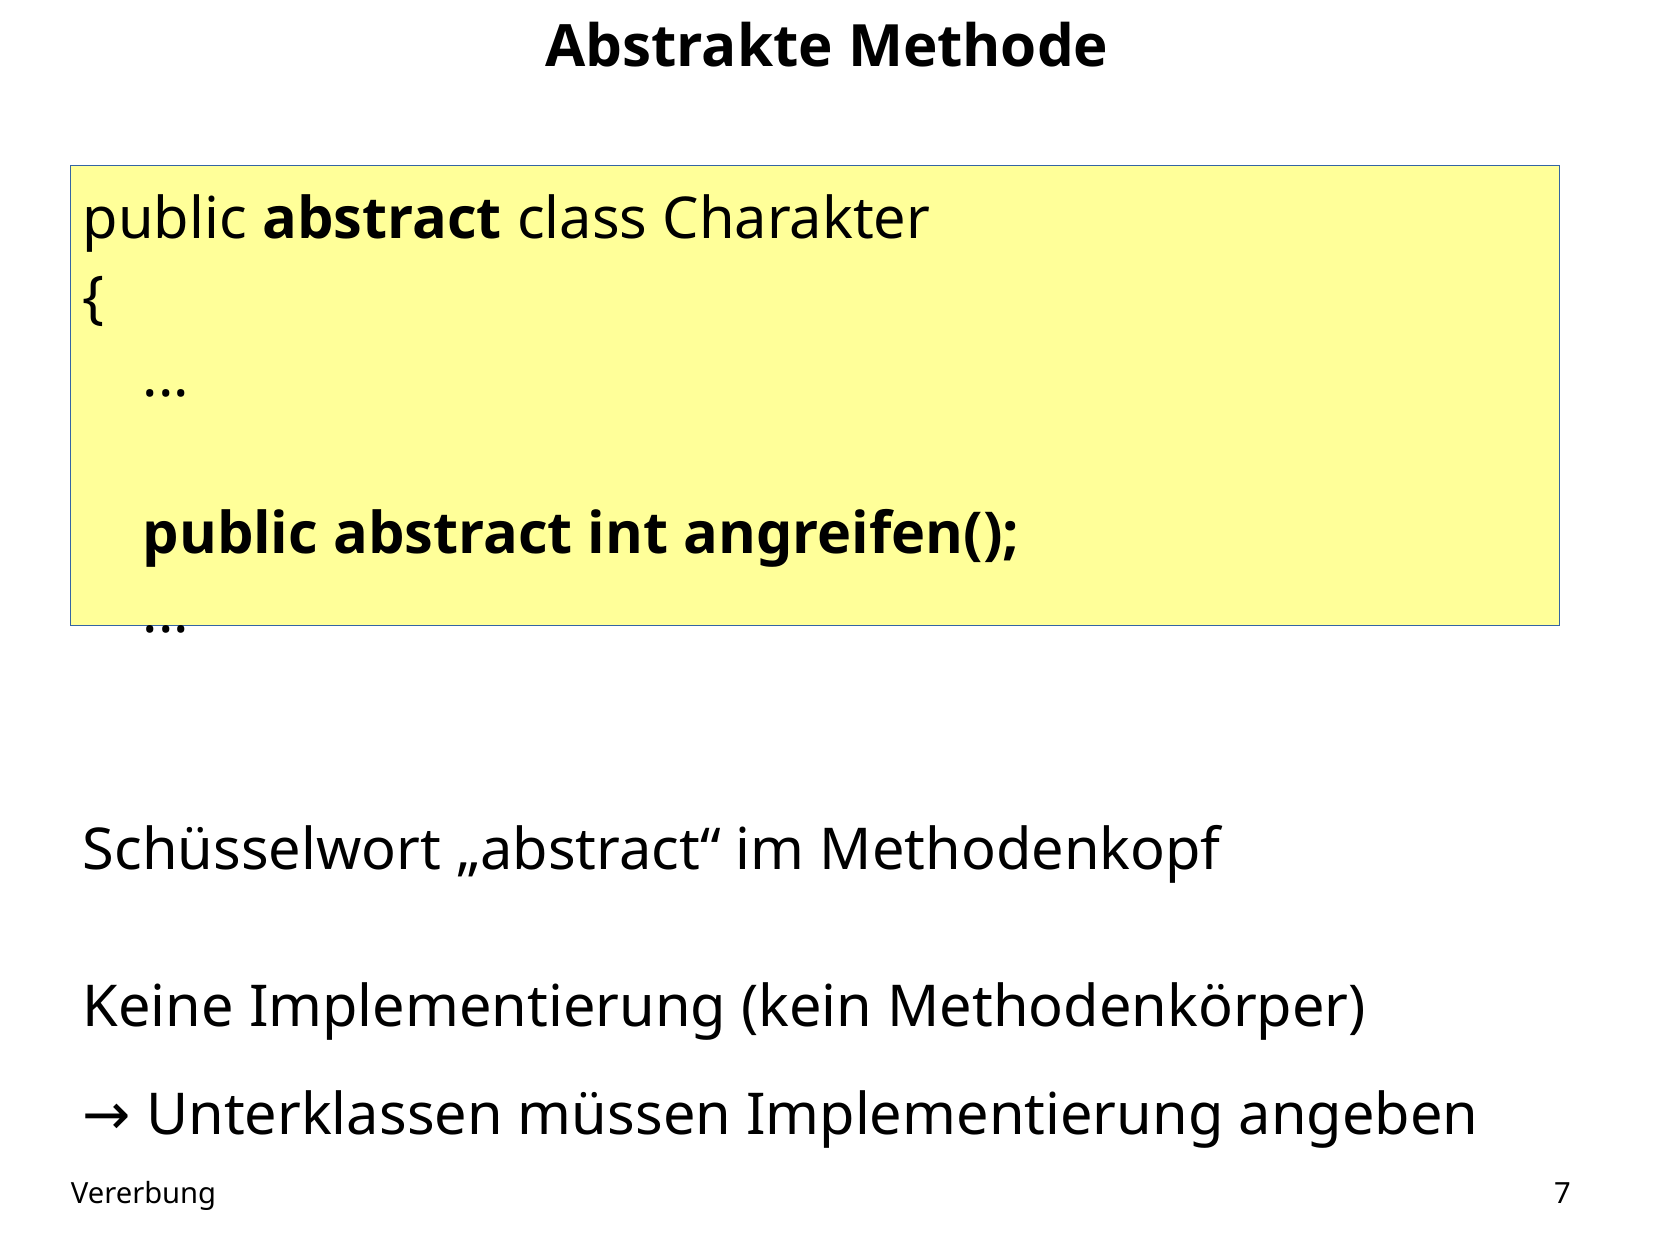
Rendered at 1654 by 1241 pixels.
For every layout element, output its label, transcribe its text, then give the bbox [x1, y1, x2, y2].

list public abstract class Charakter { ... public abstract int angreifen(); ... Schüsselwort „abstract“ im Methodenkopf Keine Implementierung (kein Methodenkörper) → Unterklassen müssen Implementierung angeben [82, 177, 1619, 1158]
title Abstrakte Methode [0, 5, 1654, 83]
text_box [70, 165, 1560, 626]
